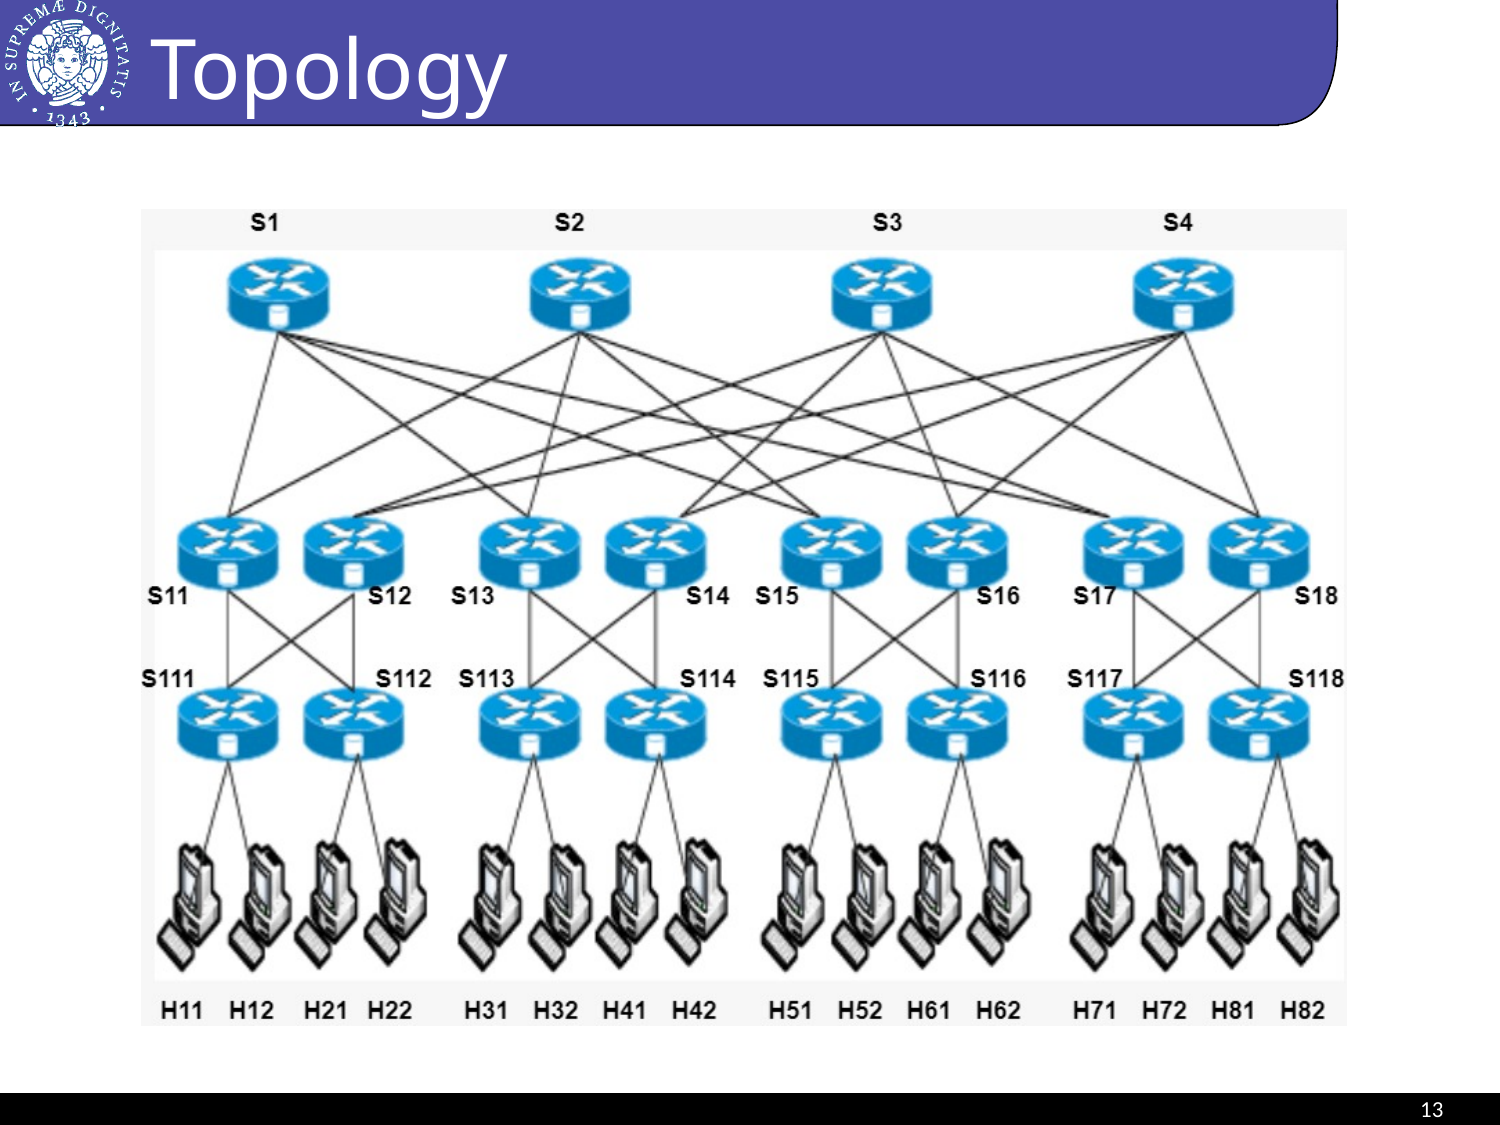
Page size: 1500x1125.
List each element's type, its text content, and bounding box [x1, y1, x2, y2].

picture [2, 0, 133, 130]
picture [141, 209, 1347, 1026]
text_box Topology [135, 7, 1341, 126]
text_box <numero> [2, 1086, 1500, 1125]
